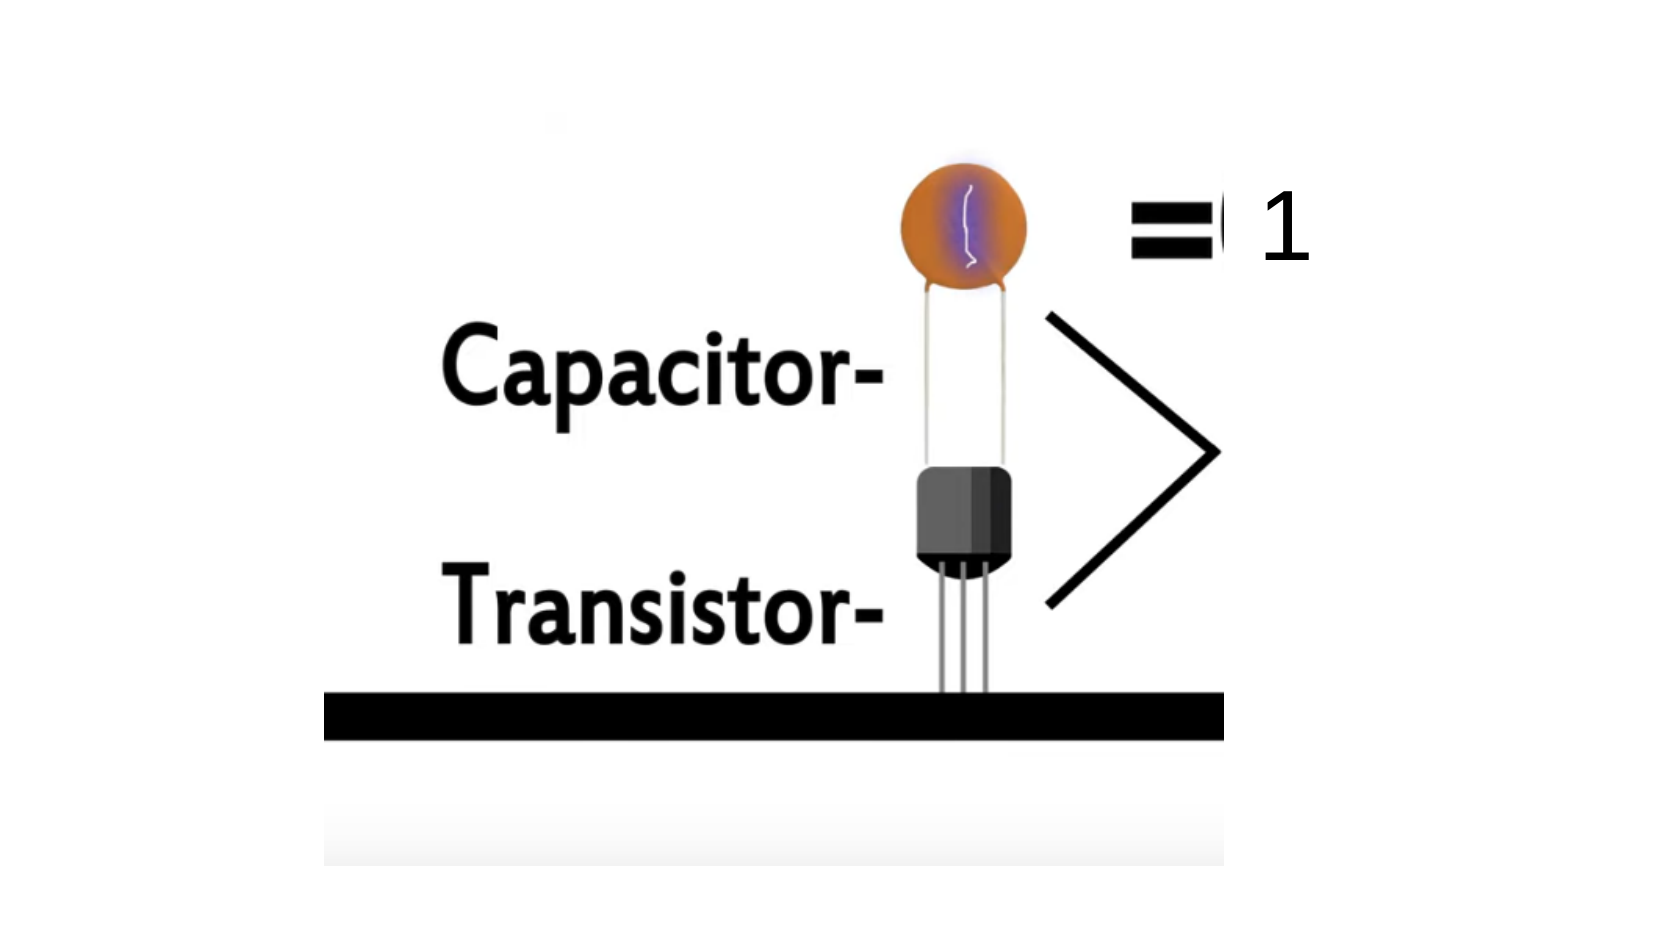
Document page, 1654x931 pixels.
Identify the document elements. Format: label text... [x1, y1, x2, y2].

picture [324, 71, 1224, 866]
text_box 1 [1243, 162, 1329, 290]
